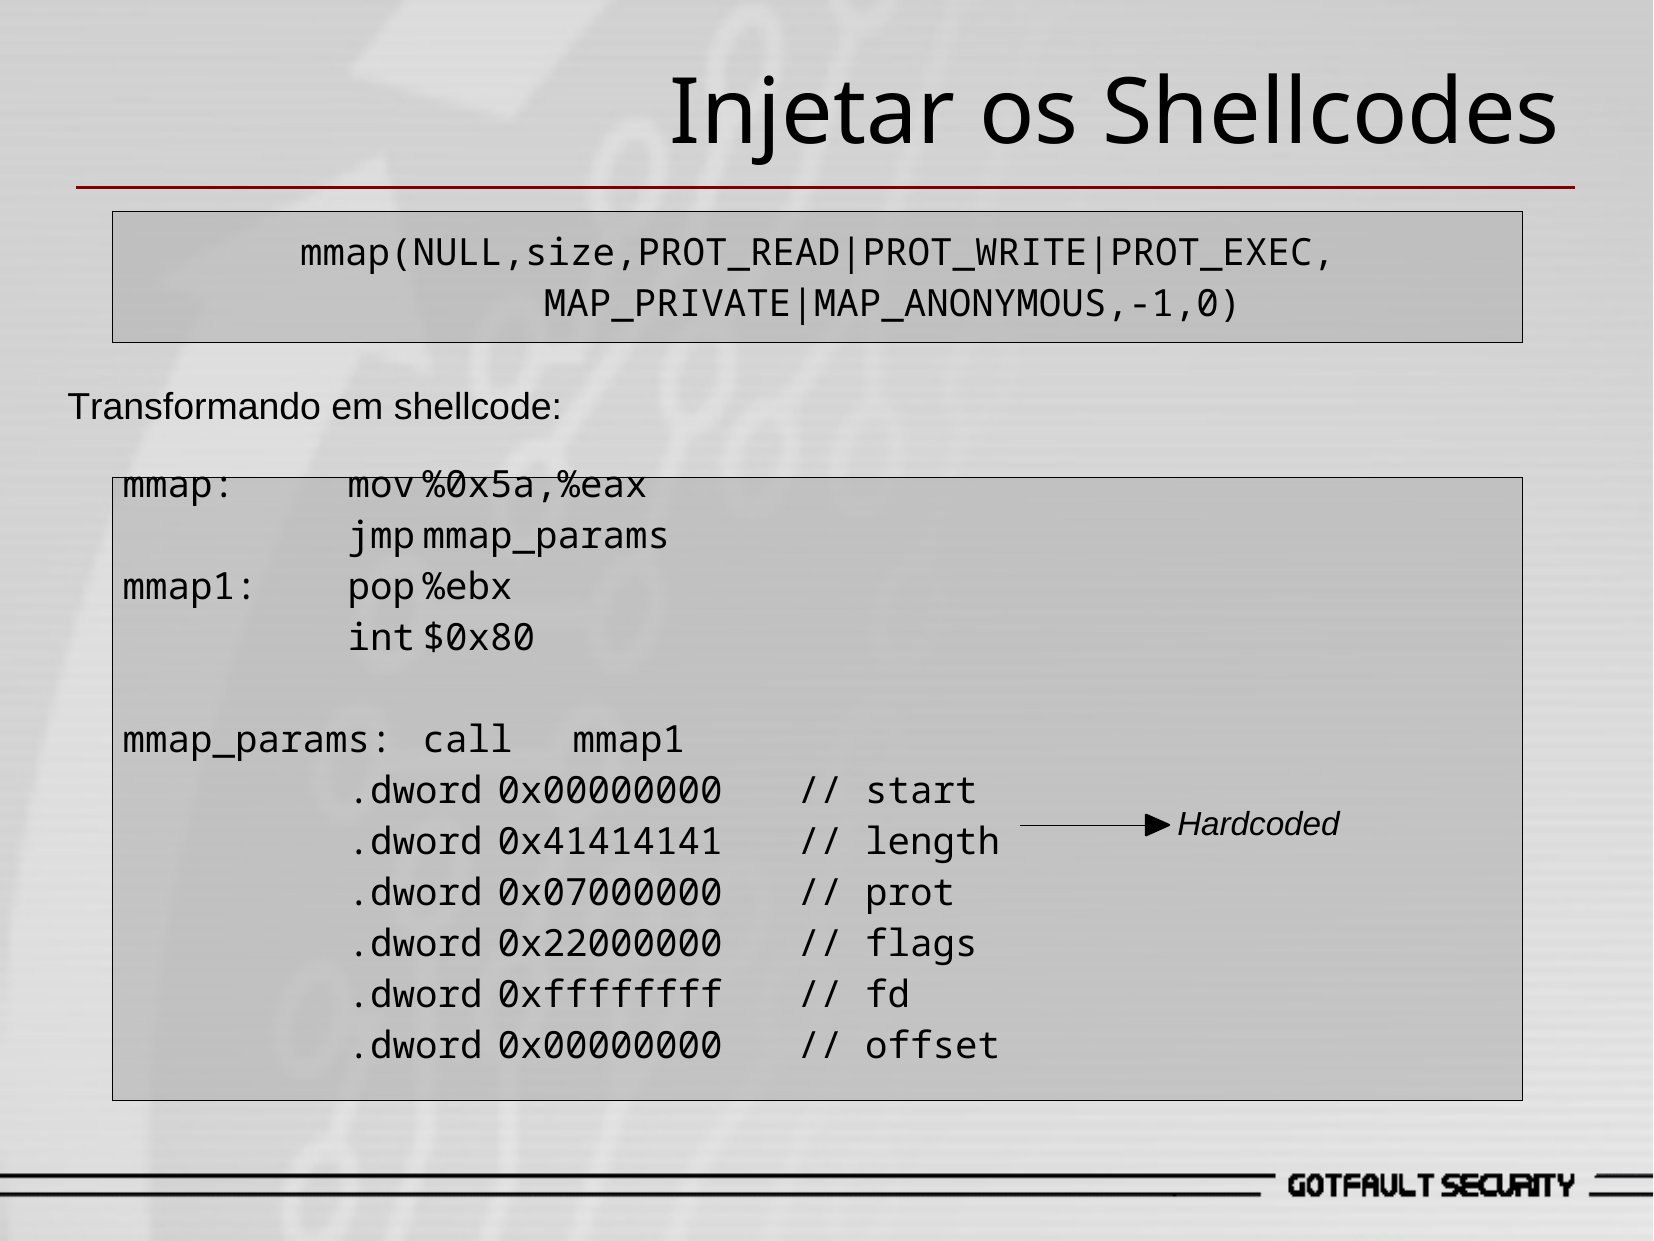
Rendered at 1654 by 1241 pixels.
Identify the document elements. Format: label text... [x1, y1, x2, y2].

text_box mmap: mov %0x5a,%eax jmp mmap_params mmap1: pop %ebx int $0x80 mmap_params: call mmap1 .dword 0x00000000 // start .dword 0x41414141 // length .dword 0x07000000 // prot .dword 0x22000000 // flags .dword 0xffffffff // fd .dword 0x00000000 // offset [112, 477, 1523, 1101]
picture [0, 0, 1654, 1241]
text_box Transformando em shellcode: [52, 378, 991, 440]
text_box Injetar os Shellcodes [75, 37, 1576, 196]
text_box Hardcoded [1162, 797, 1396, 856]
text_box mmap(NULL,size,PROT_READ|PROT_WRITE|PROT_EXEC, MAP_PRIVATE|MAP_ANONYMOUS,-1,0) [112, 211, 1523, 343]
